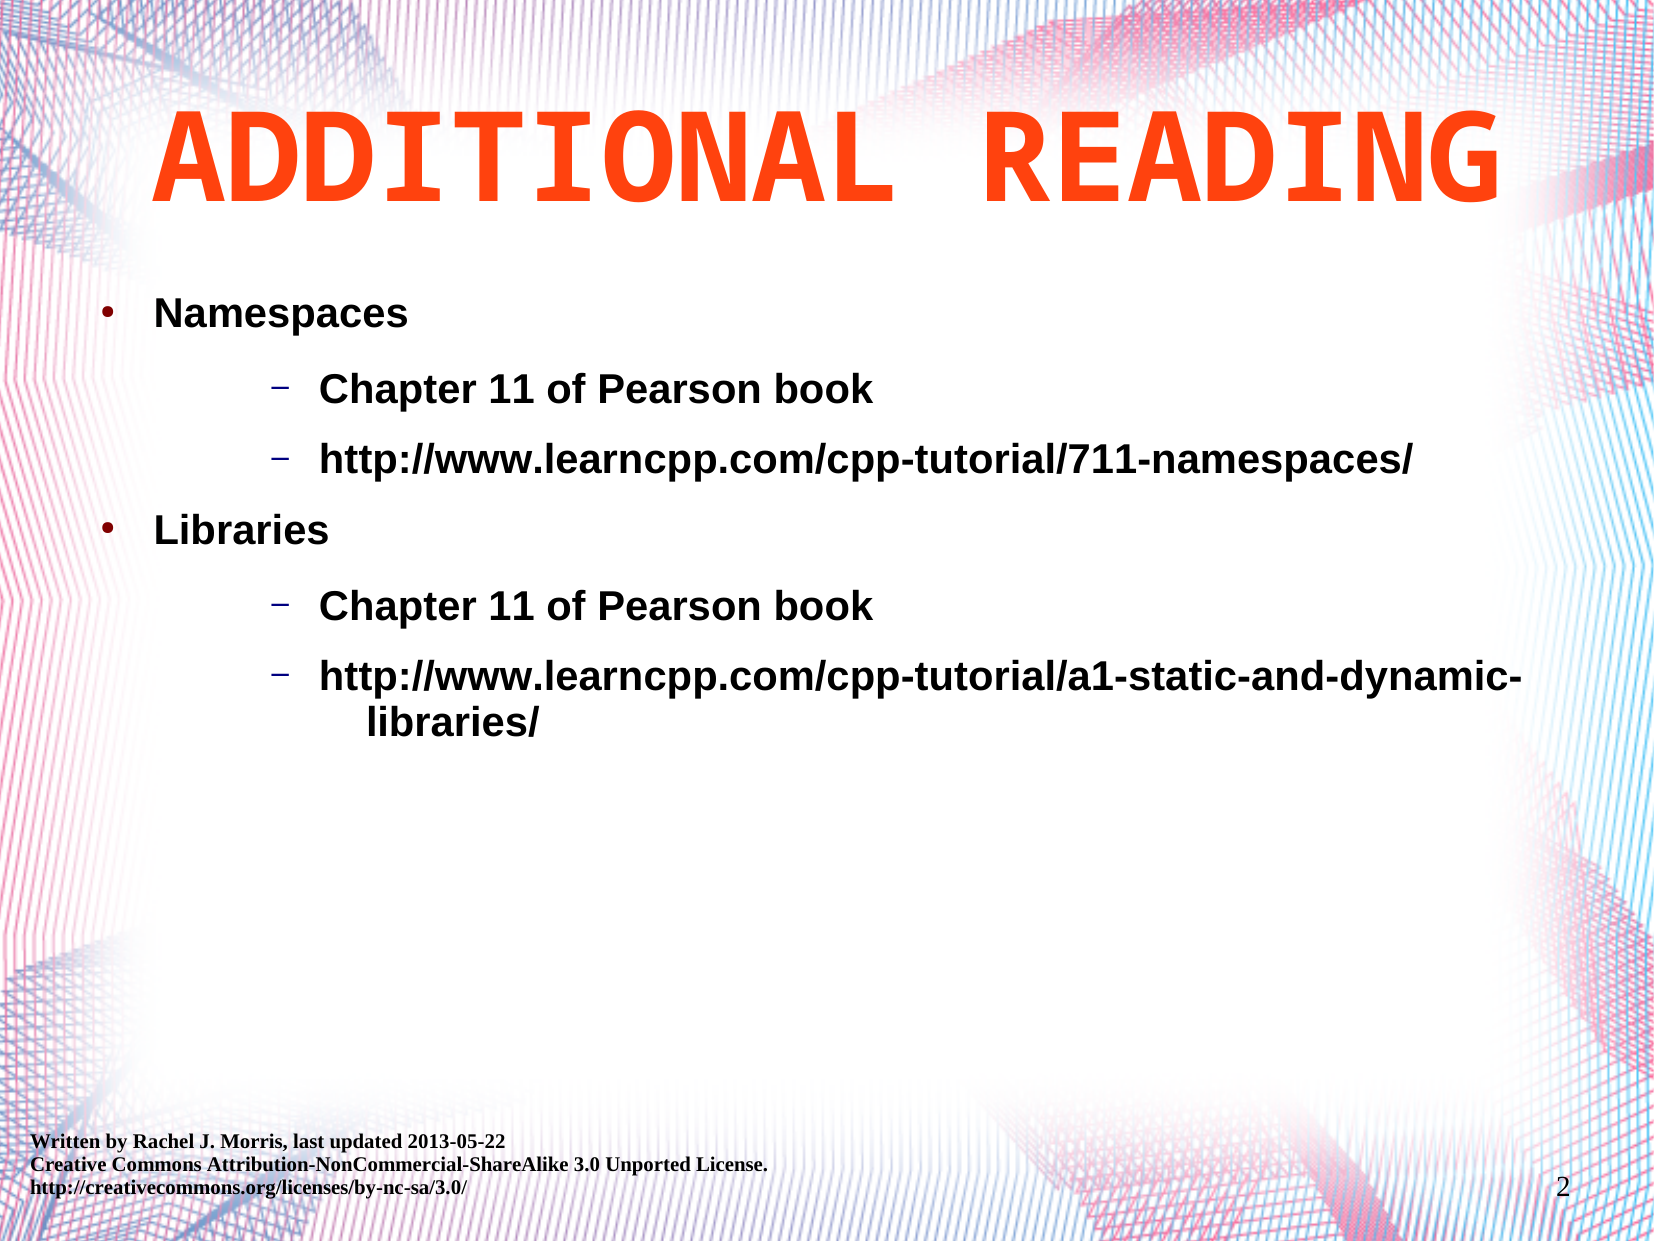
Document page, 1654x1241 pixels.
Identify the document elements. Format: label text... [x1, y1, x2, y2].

title ADDITIONAL READING [82, 49, 1571, 257]
picture [0, 0, 1654, 1241]
list Namespaces Chapter 11 of Pearson book http://www.learncpp.com/cpp-tutorial/711-namespaces/ Libraries Chapter 11 of Pearson book http://www.learncpp.com/cpp-tutorial/a1-static-and-dynamic-libraries/ [82, 290, 1571, 1010]
